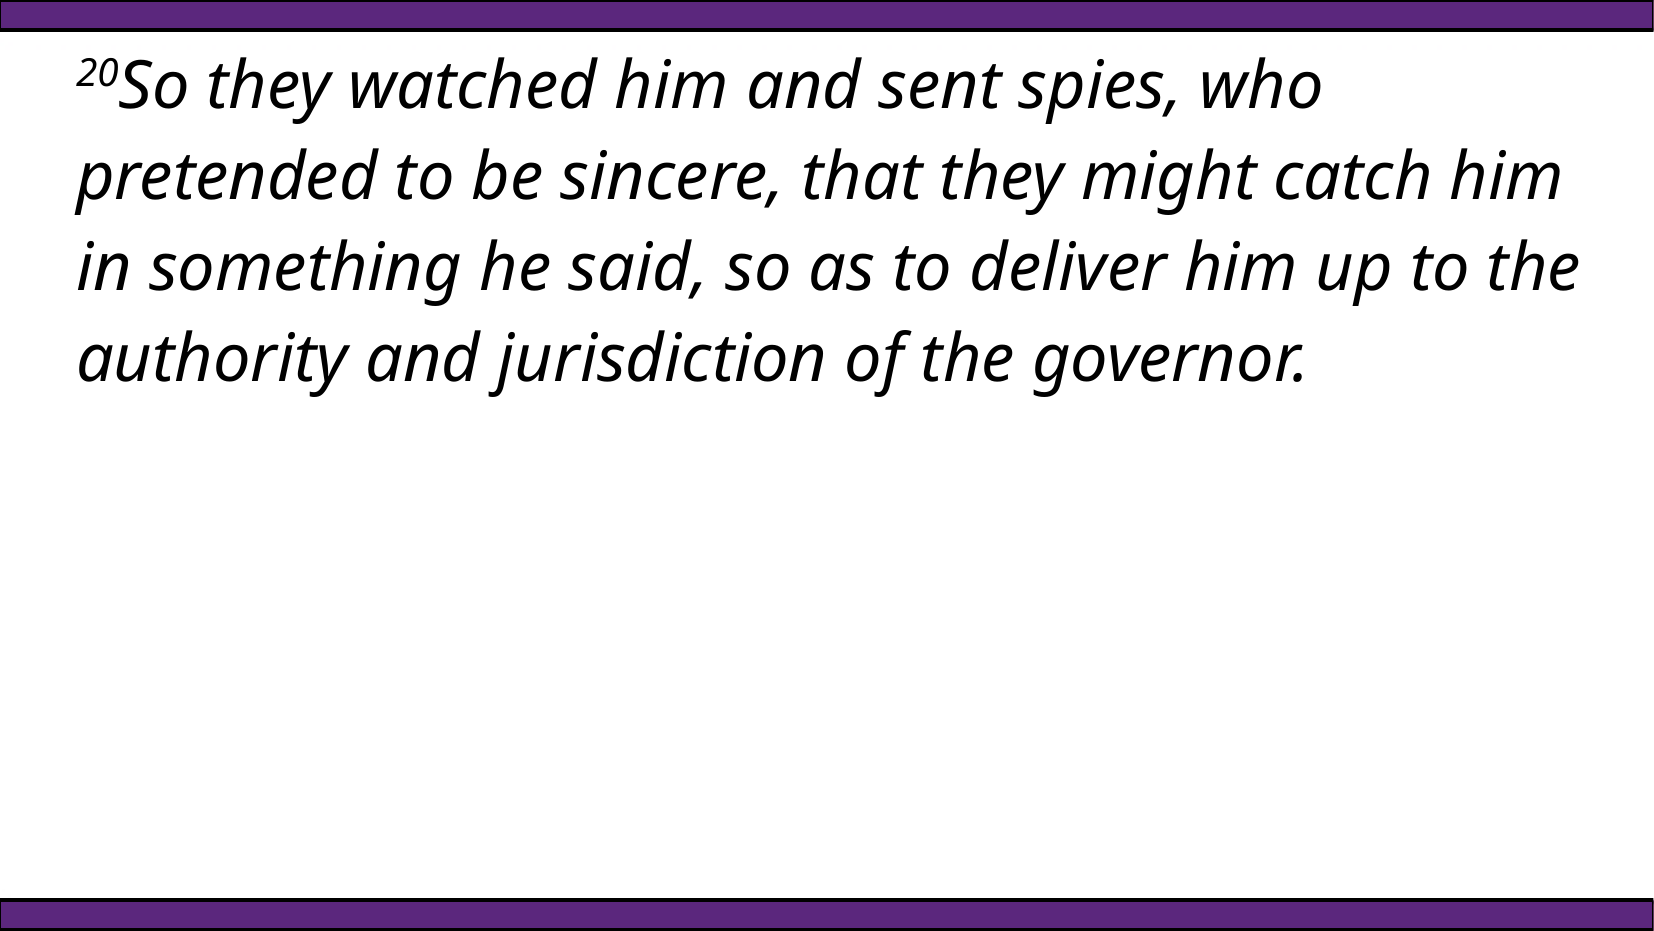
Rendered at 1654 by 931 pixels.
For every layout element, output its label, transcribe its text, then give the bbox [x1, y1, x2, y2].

text_box 20So they watched him and sent spies, who pretended to be sincere, that they might catch him in something he said, so as to deliver him up to the authority and jurisdiction of the governor. [61, 30, 1607, 400]
text_box [105, 255, 1531, 348]
text_box [0, 0, 1654, 31]
picture [0, 31, 1654, 900]
text_box [0, 900, 1654, 931]
